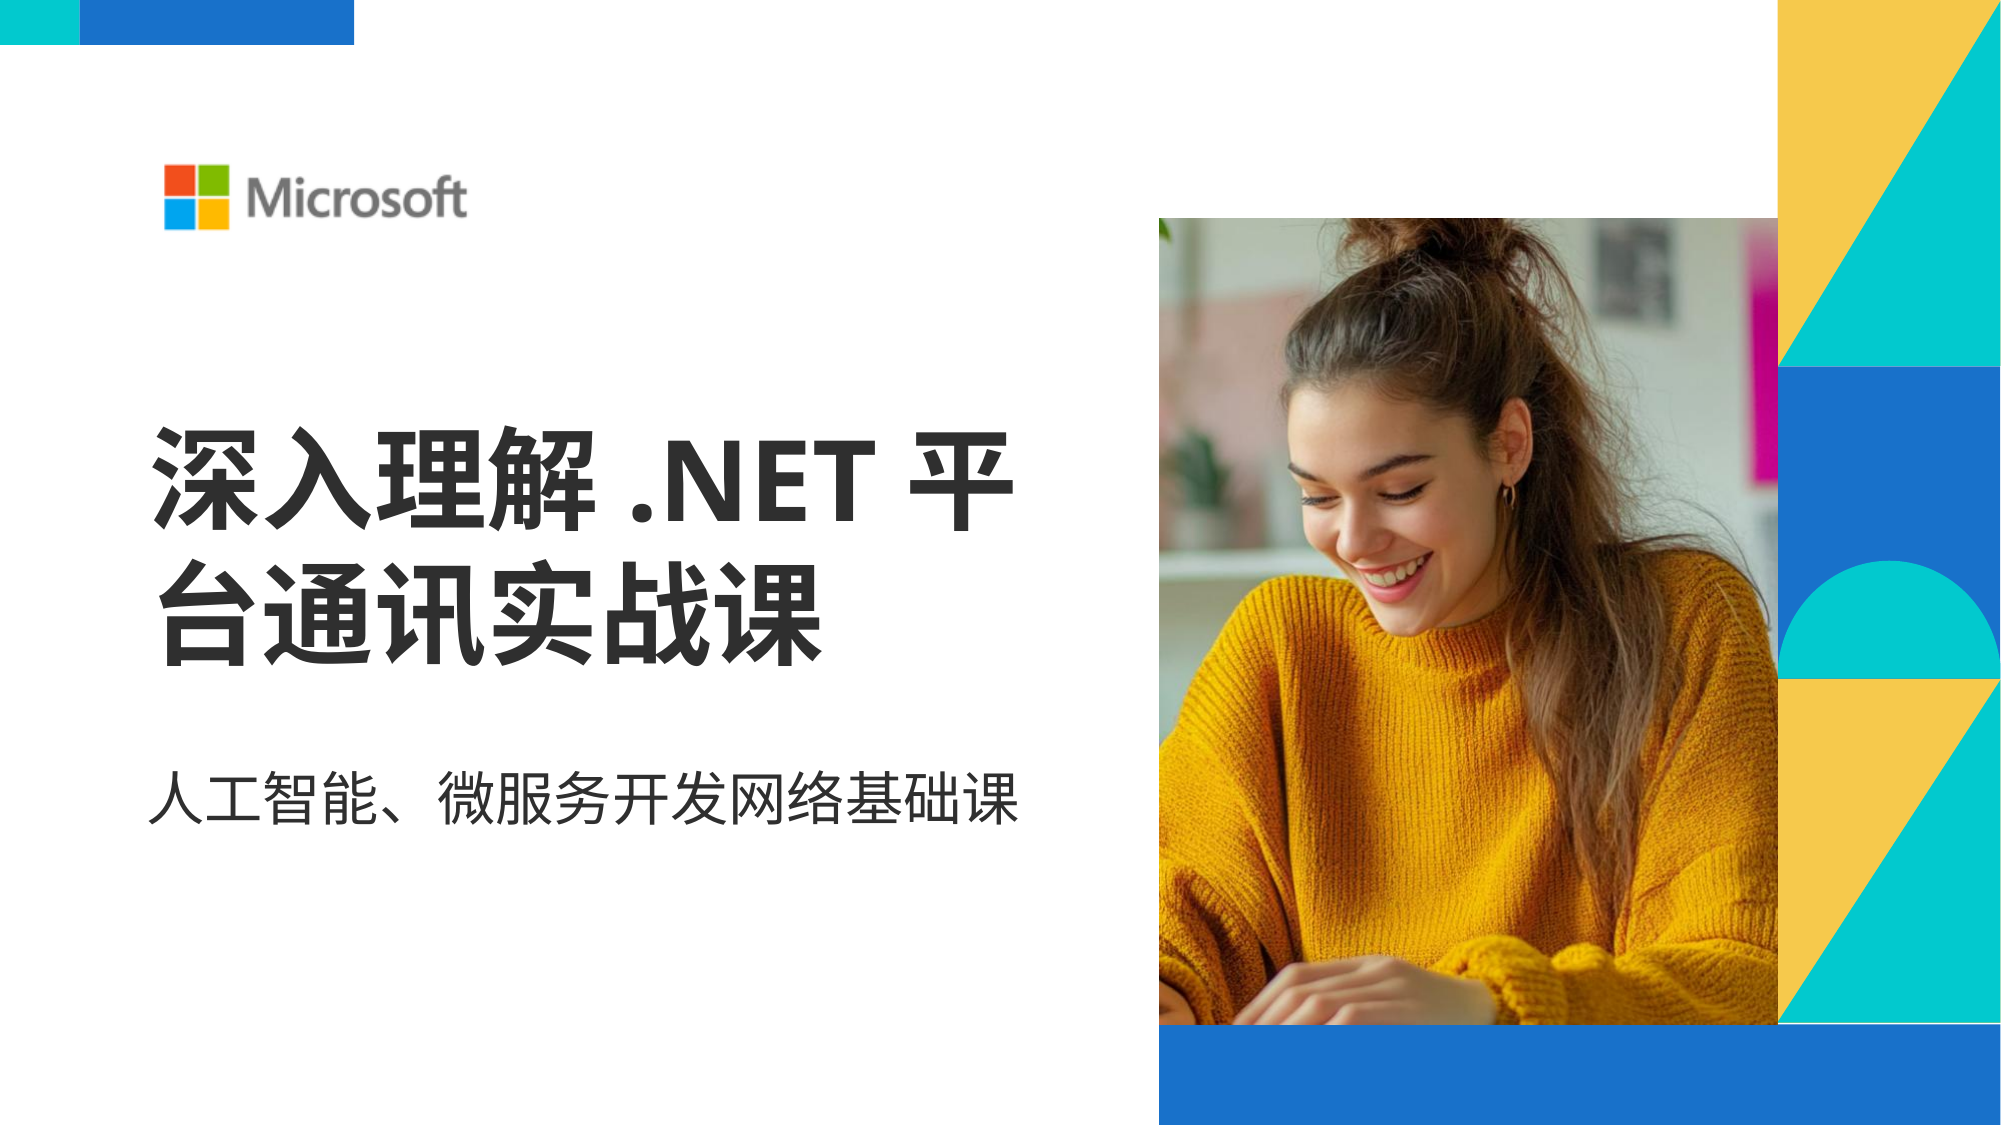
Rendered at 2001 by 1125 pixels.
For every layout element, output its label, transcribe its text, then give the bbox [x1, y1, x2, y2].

picture [1159, 218, 1778, 1025]
subtitle 人工智能、微服务开发网络基础课 [89, 761, 1077, 862]
title 深入理解.NET平台通讯实战课 [149, 79, 1105, 680]
picture [83, 125, 547, 273]
